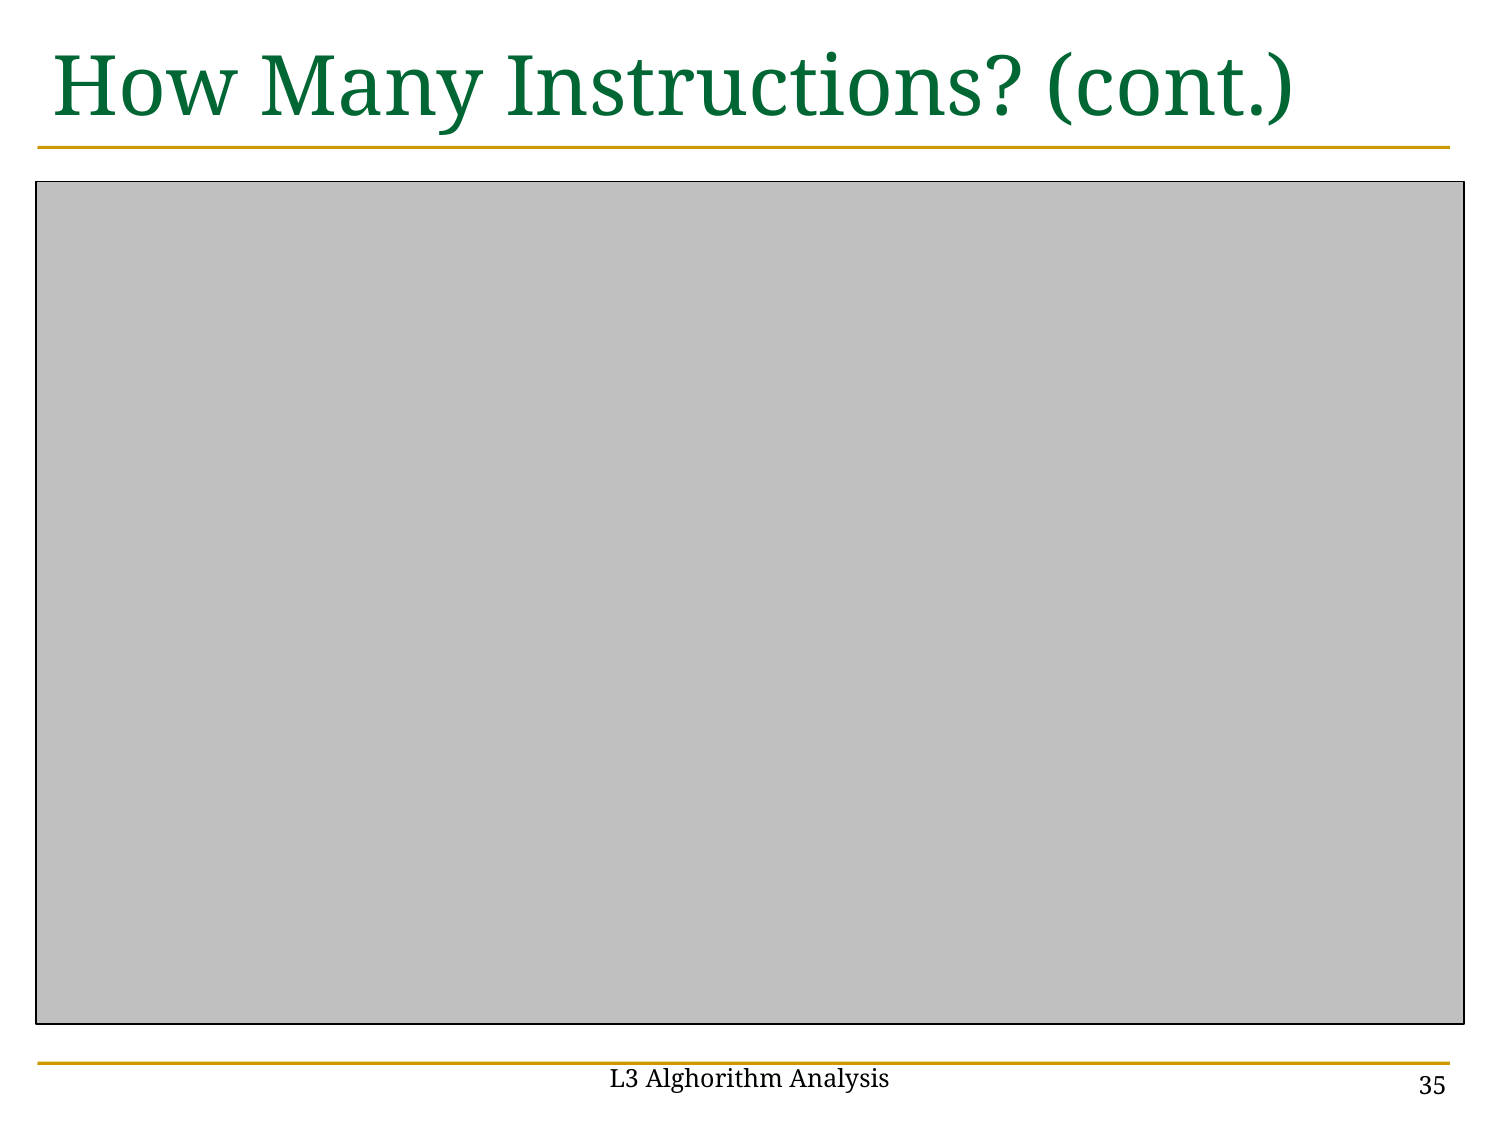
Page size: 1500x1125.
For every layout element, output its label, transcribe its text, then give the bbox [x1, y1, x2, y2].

footer L3 Alghorithm Analysis [512, 1025, 988, 1100]
title How Many Instructions? (cont.) [37, 24, 1450, 181]
slide_number <number> [1111, 1036, 1462, 1112]
text_box [36, 181, 1464, 1024]
